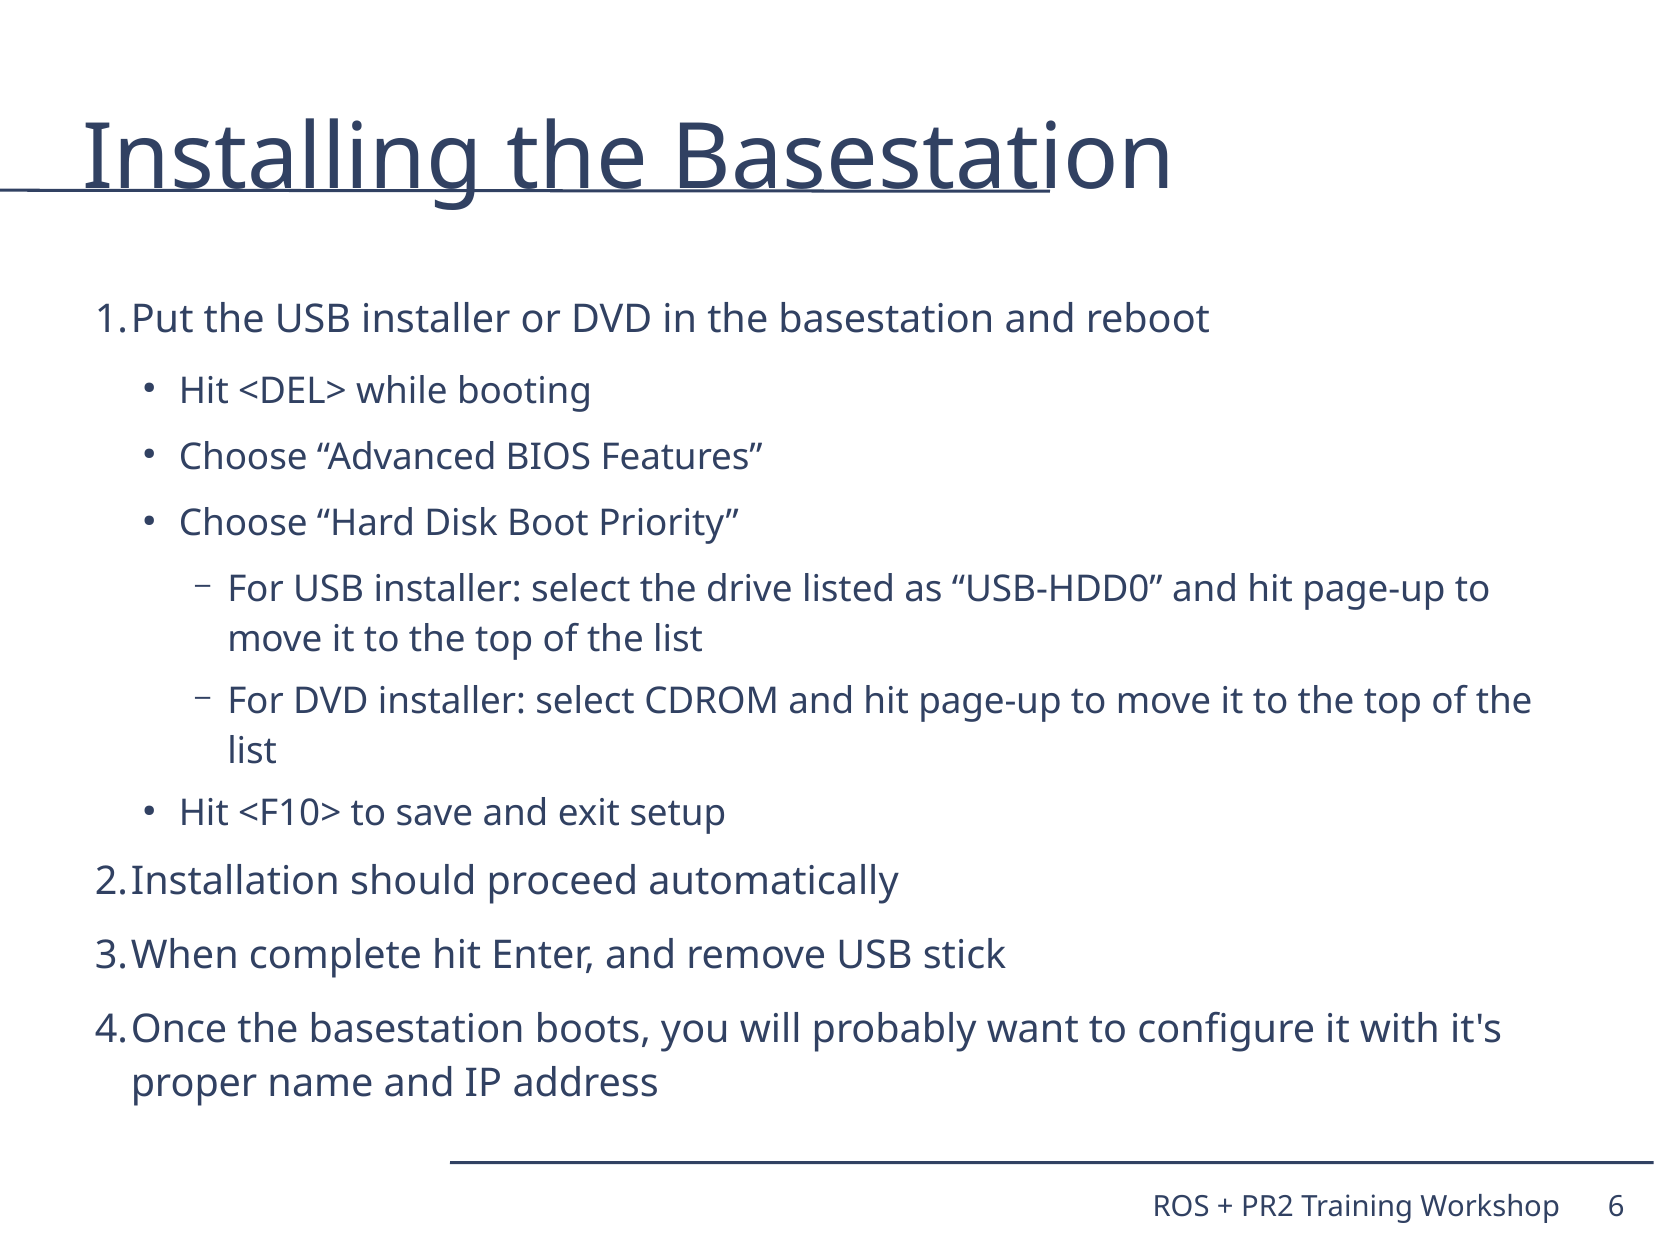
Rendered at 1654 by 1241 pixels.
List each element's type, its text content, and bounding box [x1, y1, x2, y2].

list Put the USB installer or DVD in the basestation and reboot Hit <DEL> while booting Choose “Advanced BIOS Features” Choose “Hard Disk Boot Priority” For USB installer: select the drive listed as “USB-HDD0” and hit page-up to move it to the top of the list For DVD installer: select CDROM and hit page-up to move it to the top of the list Hit <F10> to save and exit setup Installation should proceed automatically When complete hit Enter, and remove USB stick Once the basestation boots, you will probably want to configure it with it's proper name and IP address [82, 290, 1571, 1109]
title Installing the Basestation [82, 49, 1571, 257]
